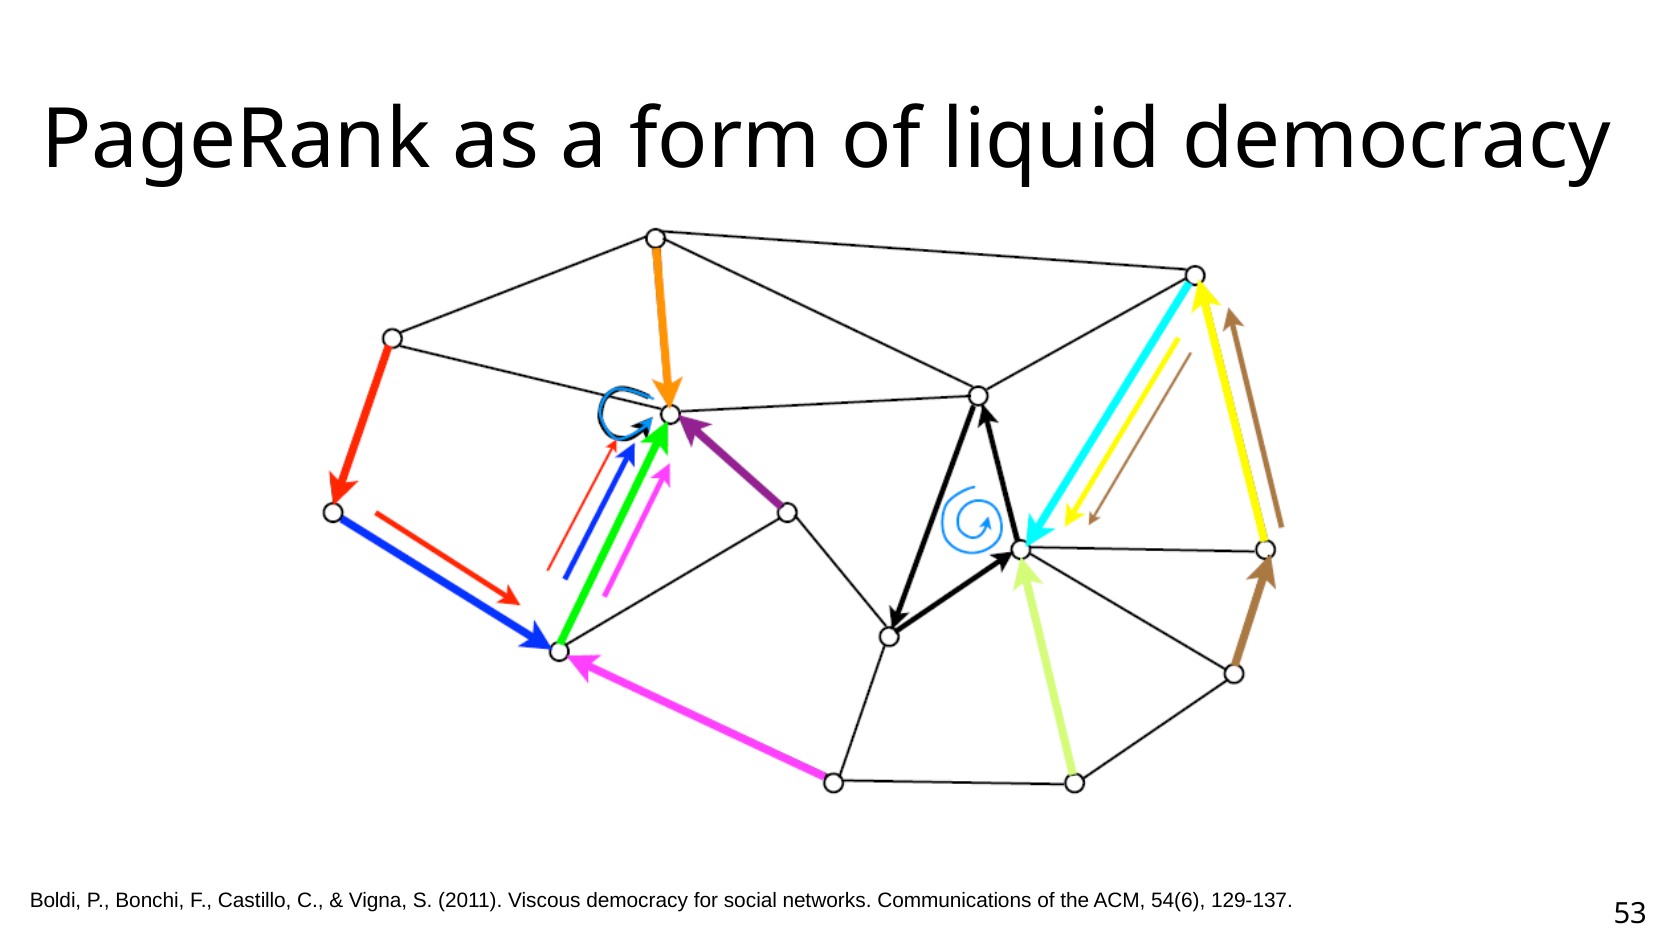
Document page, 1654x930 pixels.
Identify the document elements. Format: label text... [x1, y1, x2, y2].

text_box Boldi, P., Bonchi, F., Castillo, C., & Vigna, S. (2011). Viscous democracy for social networks. Communications of the ACM, 54(6), 129-137. [15, 880, 1308, 916]
title PageRank as a form of liquid democracy [0, 15, 1653, 257]
picture [289, 257, 1366, 826]
